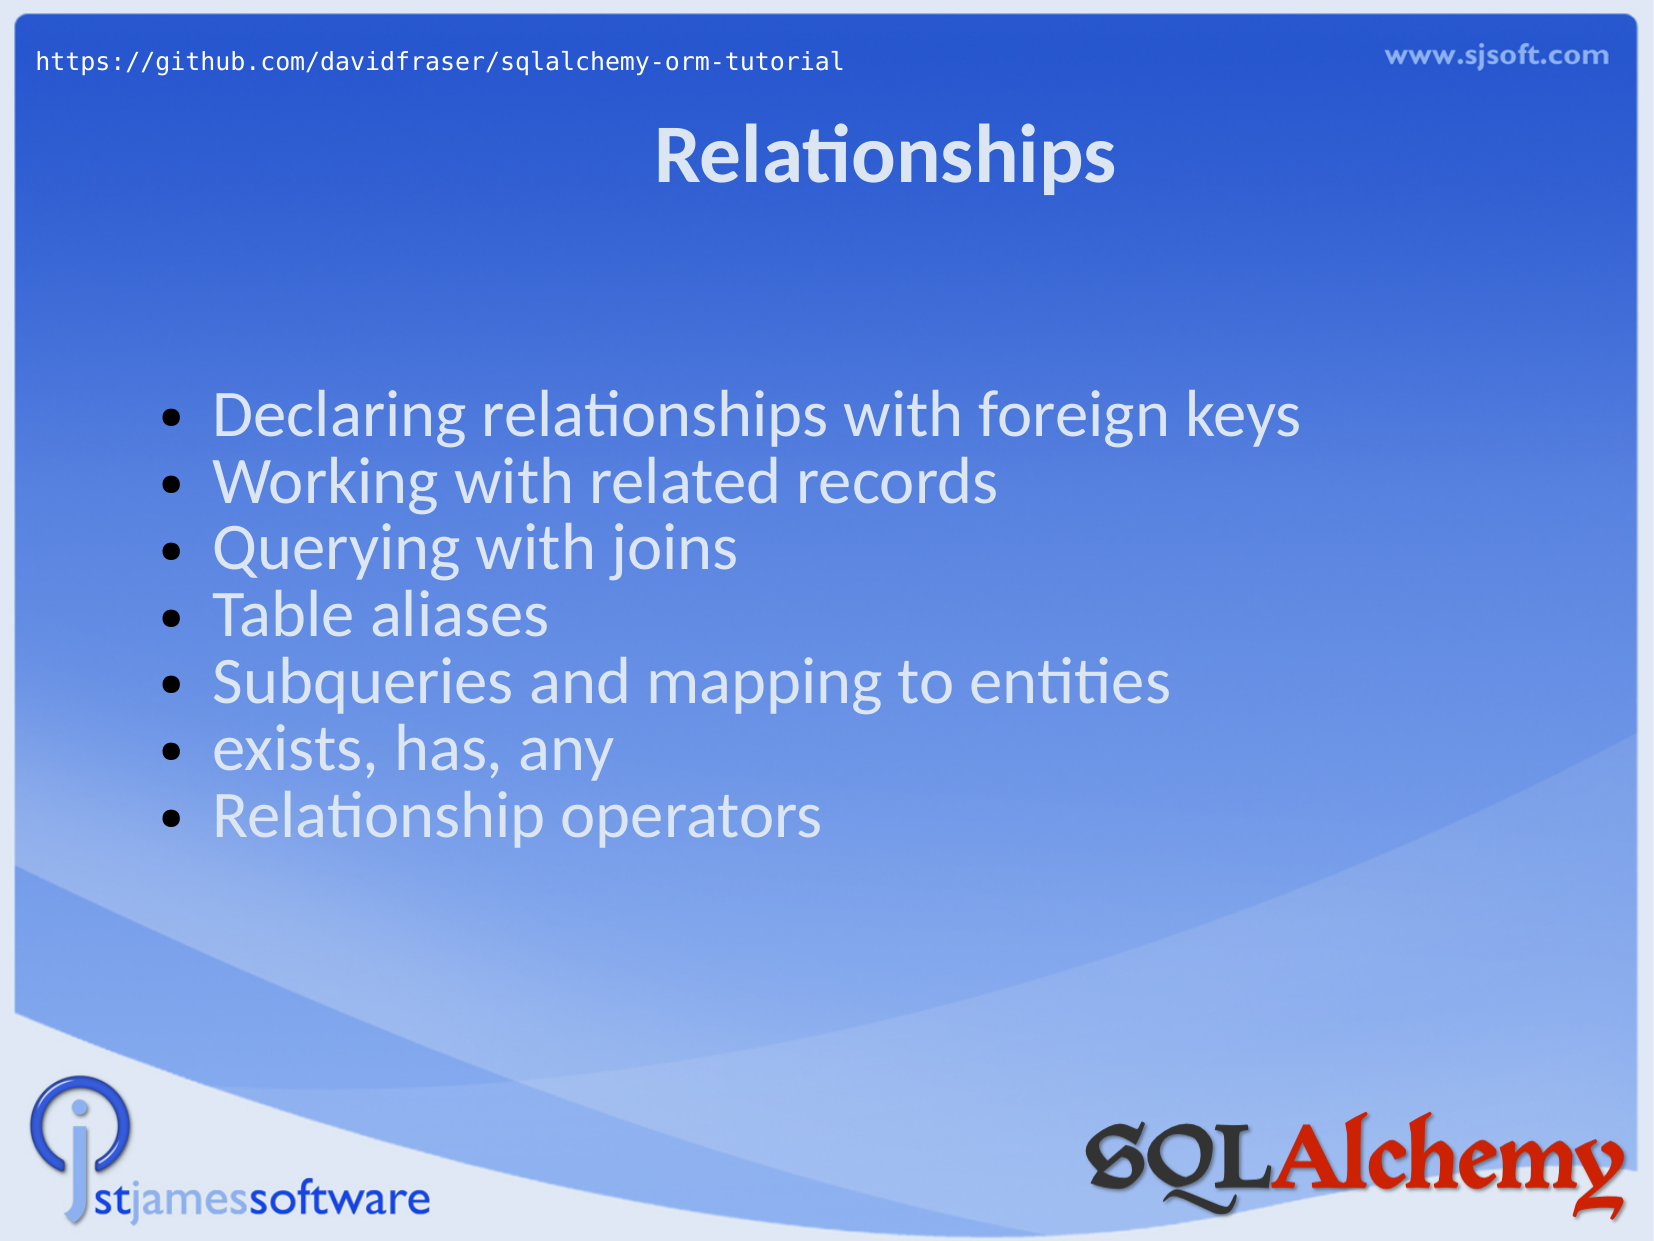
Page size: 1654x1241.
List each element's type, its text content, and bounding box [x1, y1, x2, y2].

subtitle Declaring relationships with foreign keys Working with related records Querying with joins Table aliases Subqueries and mapping to entities exists, has, any Relationship operators [141, 334, 1630, 906]
title Relationships [141, 111, 1630, 213]
picture [0, 0, 1654, 1241]
